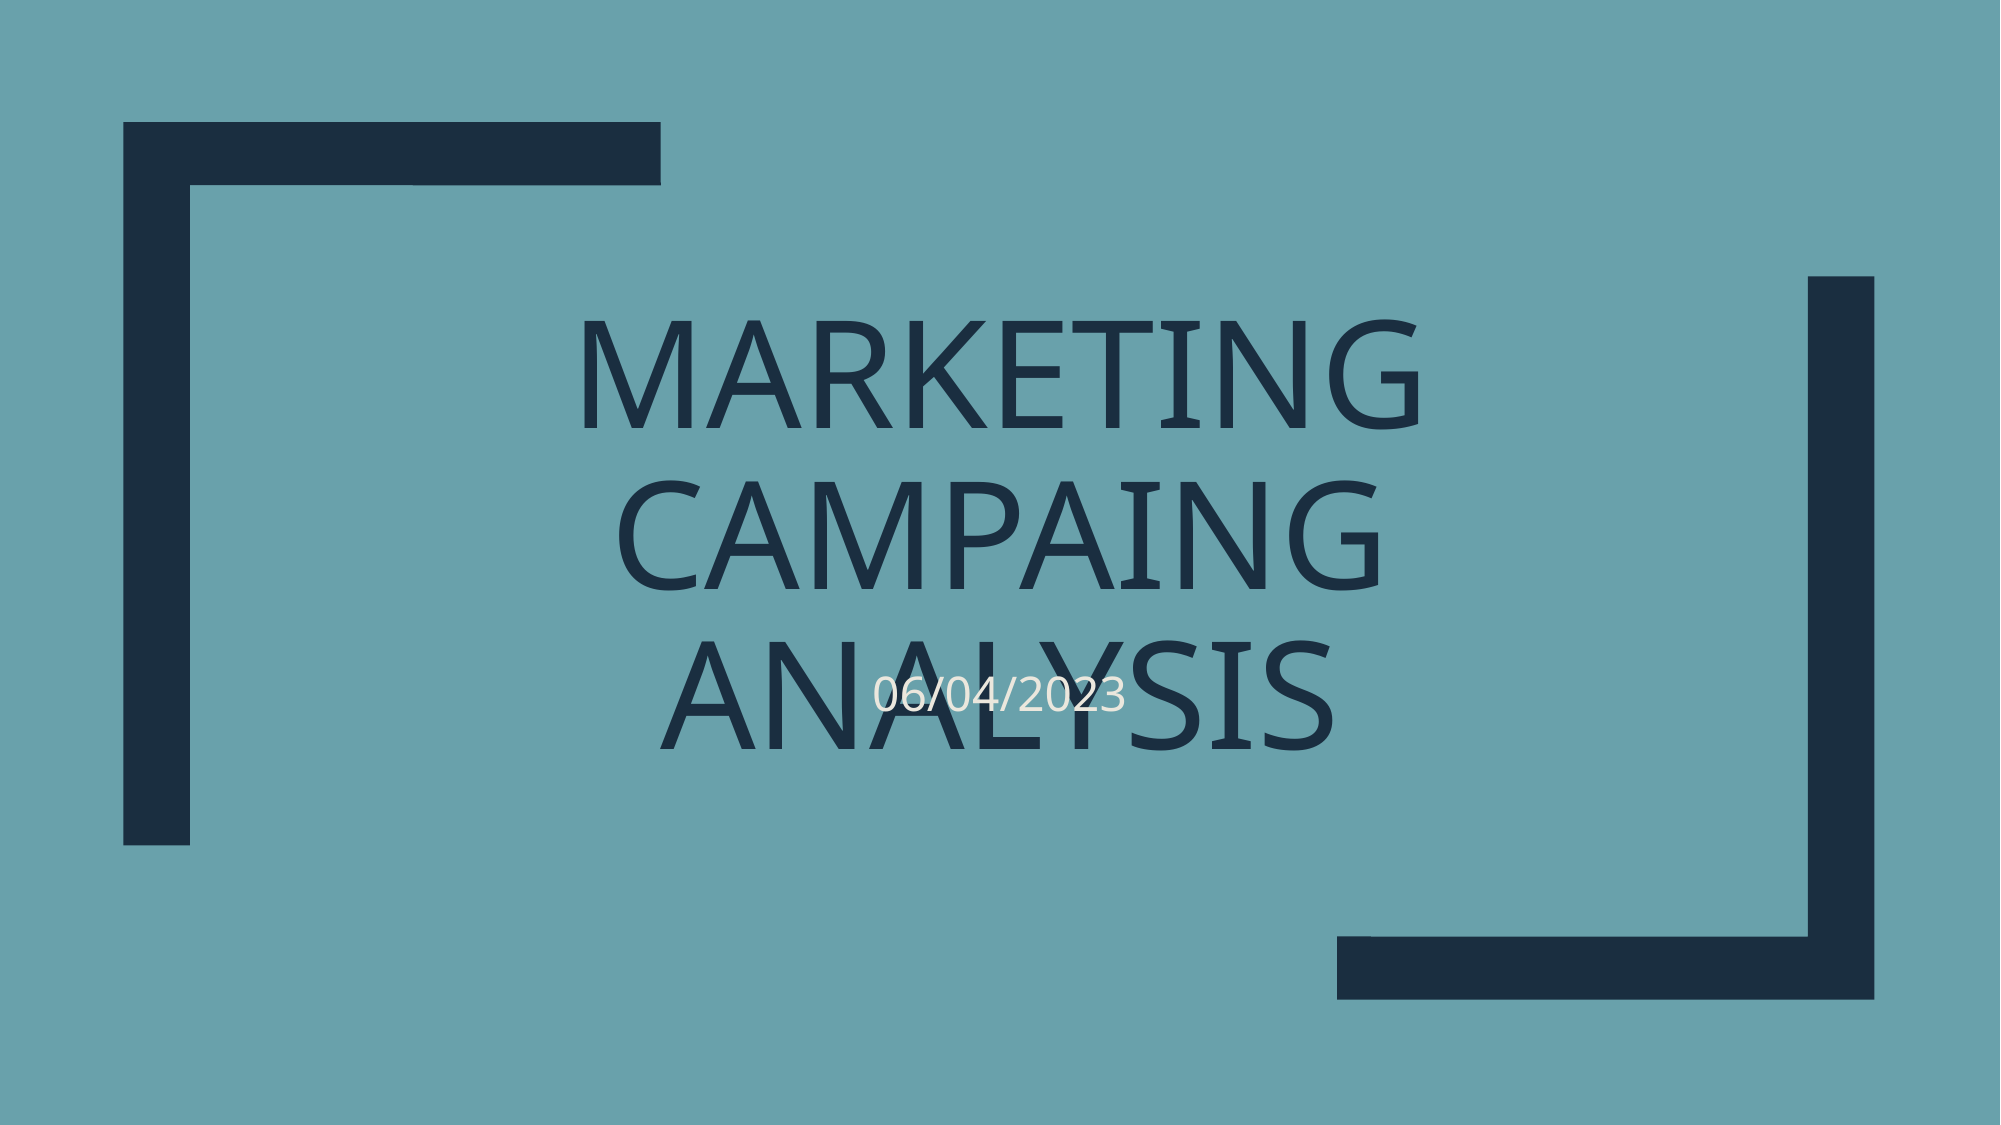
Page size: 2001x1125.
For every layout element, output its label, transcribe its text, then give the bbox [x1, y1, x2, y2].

subtitle 06/04/2023 [439, 649, 1561, 828]
title Marketing Campaing analysis [314, 293, 1686, 638]
